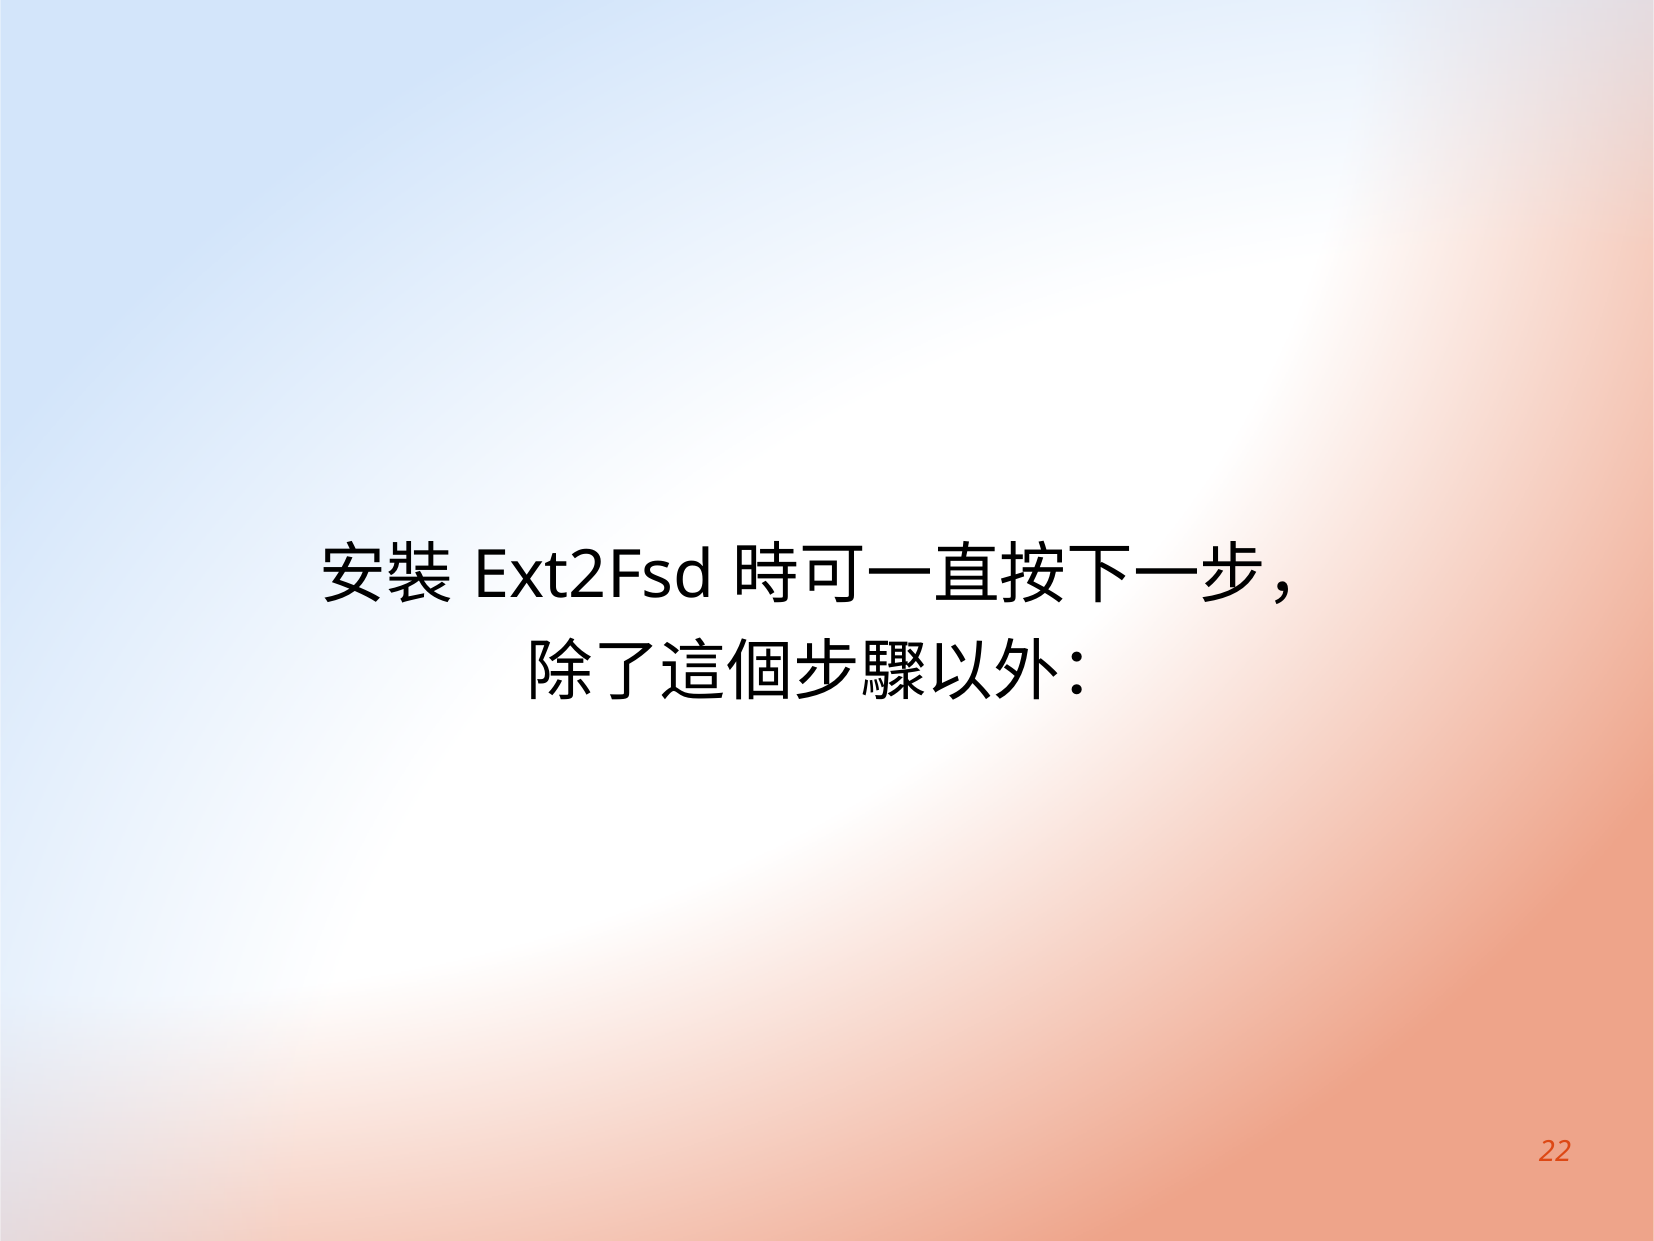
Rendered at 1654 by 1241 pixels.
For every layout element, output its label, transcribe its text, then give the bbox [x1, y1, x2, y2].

picture [0, 0, 1654, 1241]
subtitle 安裝Ext2Fsd時可一直按下一步， 除了這個步驟以外： [82, 49, 1571, 1186]
